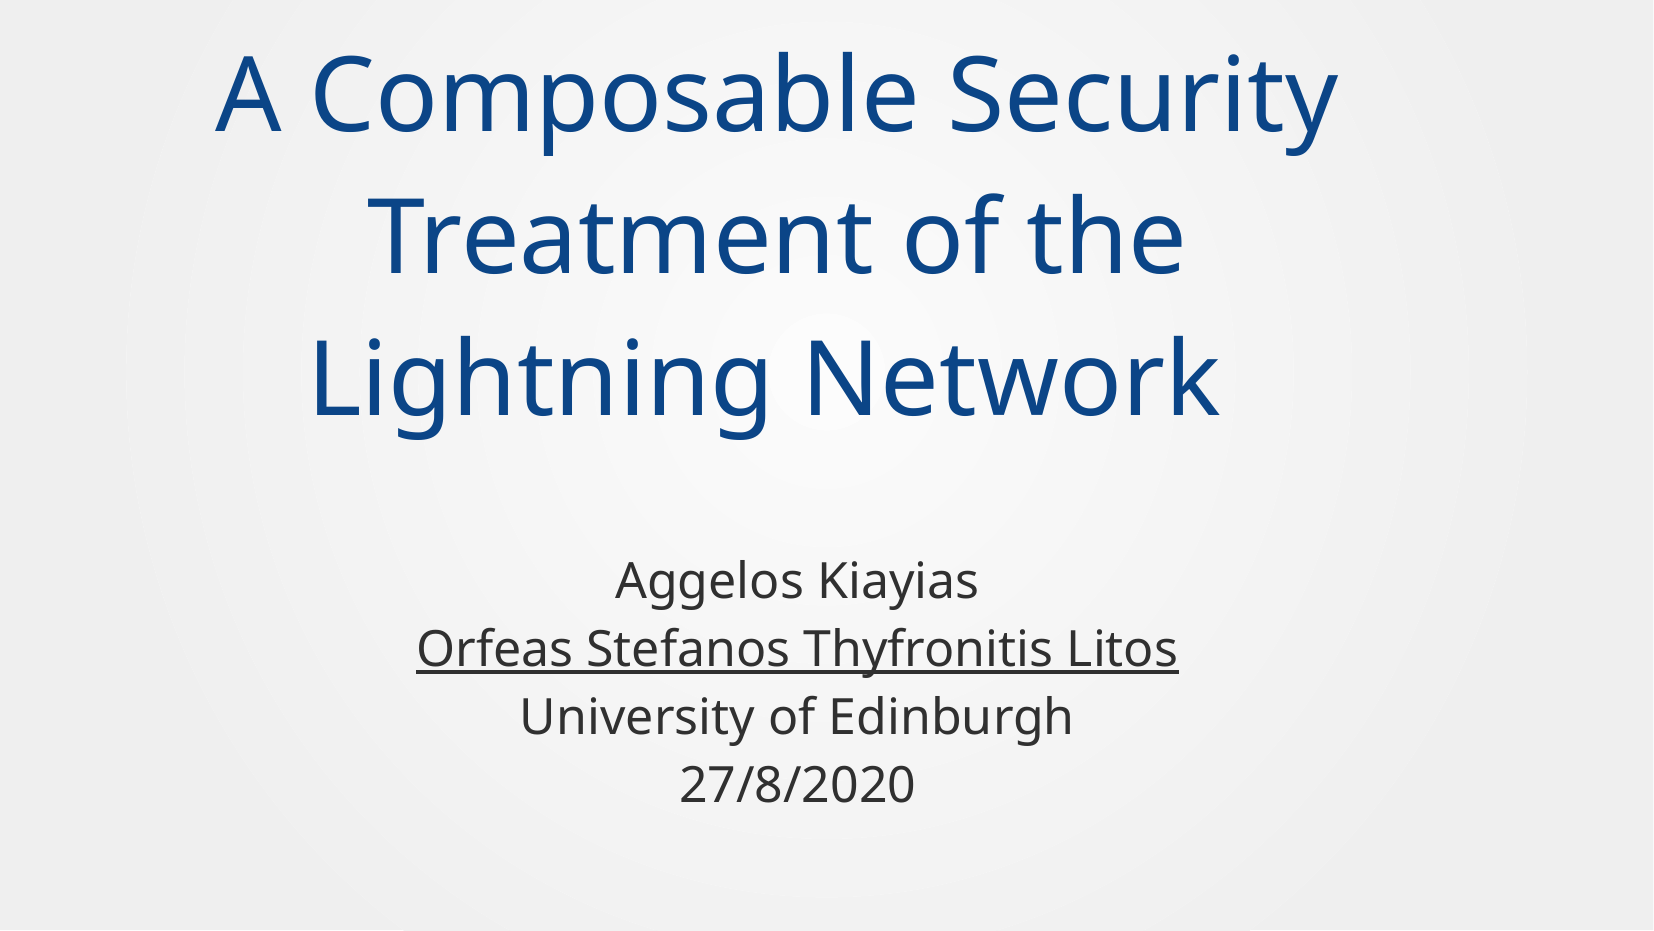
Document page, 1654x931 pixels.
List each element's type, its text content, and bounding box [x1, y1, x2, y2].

subtitle Aggelos Kiayias Orfeas Stefanos Thyfronitis Litos University of Edinburgh 27/8/2020 [416, 544, 1238, 781]
title A Composable Security Treatment of the Lightning Network [215, 82, 1438, 446]
